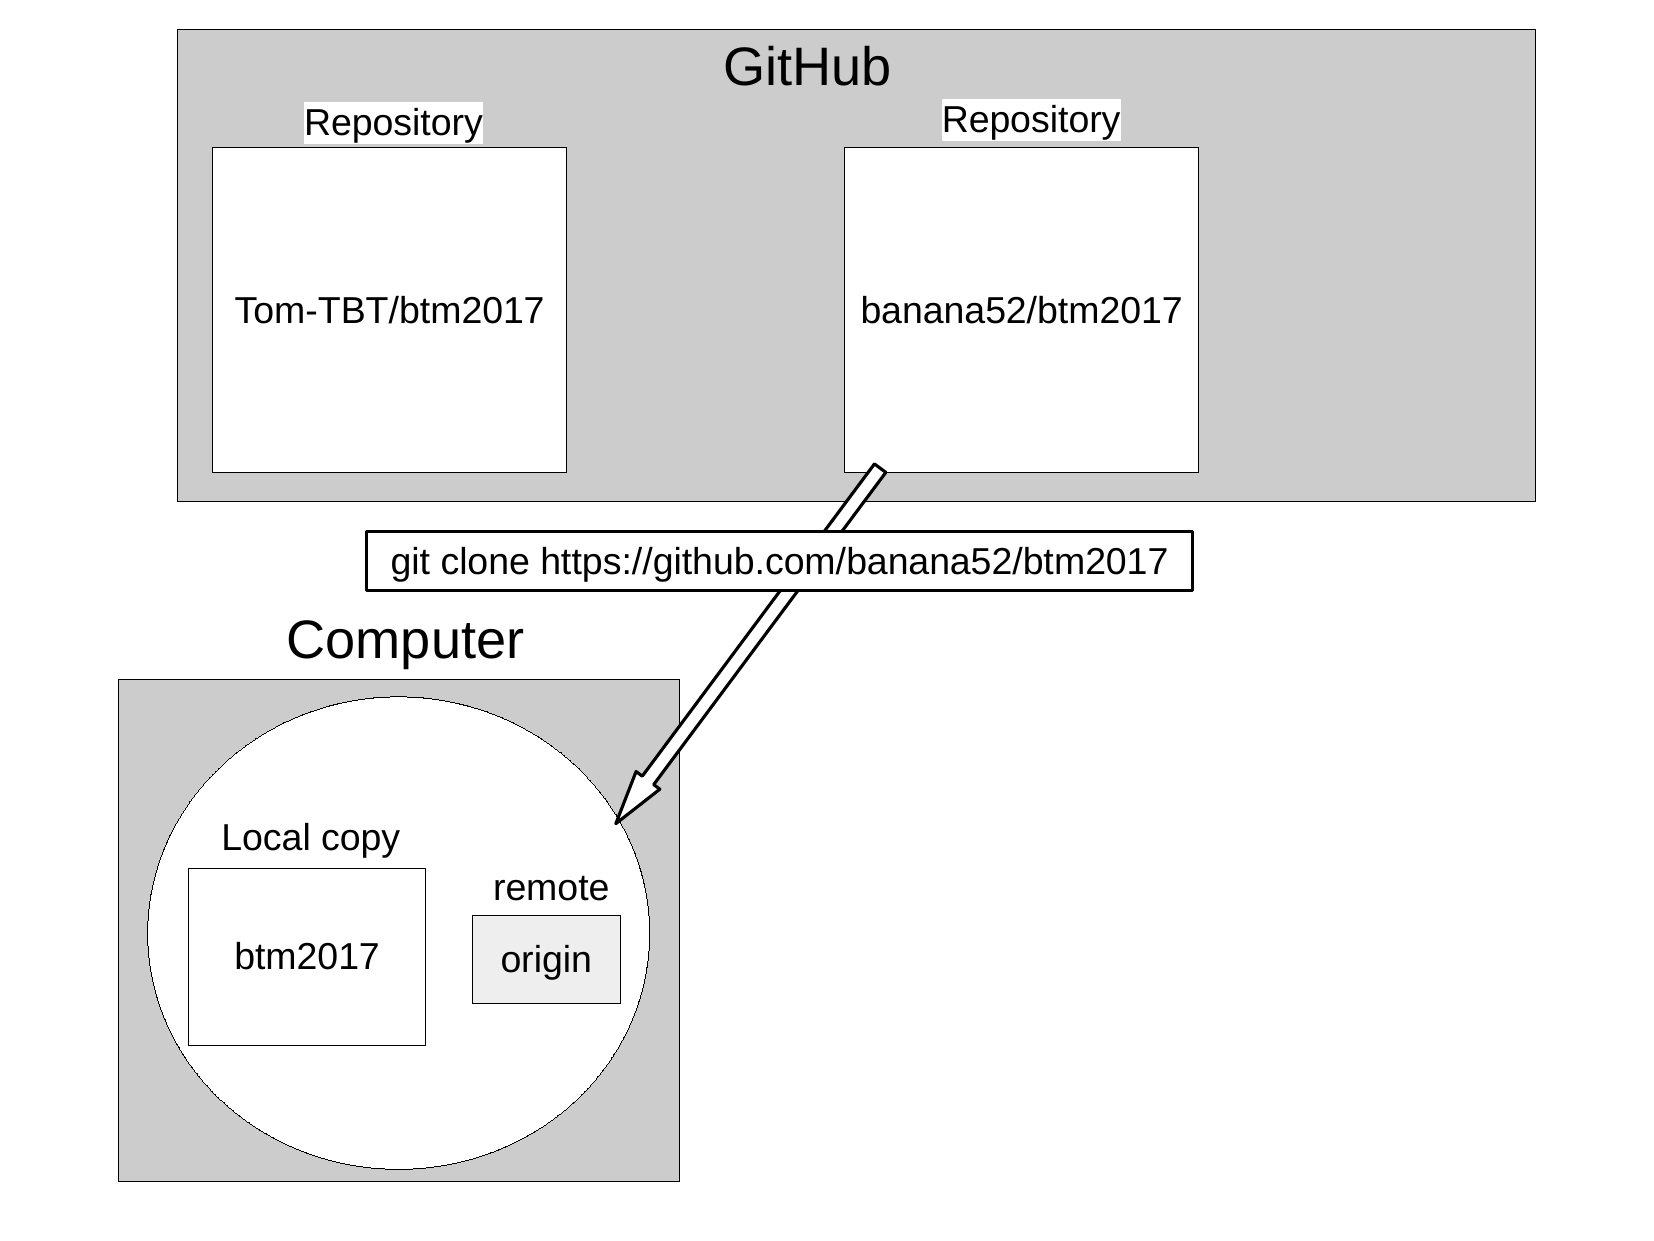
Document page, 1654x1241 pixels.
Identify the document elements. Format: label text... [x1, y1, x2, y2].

text_box [177, 29, 1536, 531]
text_box Local copy [206, 809, 473, 866]
text_box Repository [289, 94, 556, 151]
text_box [118, 591, 798, 1182]
text_box git clone https://github.com/banana52/btm2017 [366, 531, 1193, 591]
text_box Tom-TBT/btm2017 [212, 147, 567, 473]
text_box remote [478, 859, 745, 916]
text_box origin [472, 915, 621, 1004]
text_box Computer [271, 602, 597, 678]
text_box GitHub [708, 29, 1034, 105]
text_box btm2017 [188, 868, 426, 1046]
text_box banana52/btm2017 [844, 147, 1199, 473]
text_box Repository [927, 91, 1193, 148]
